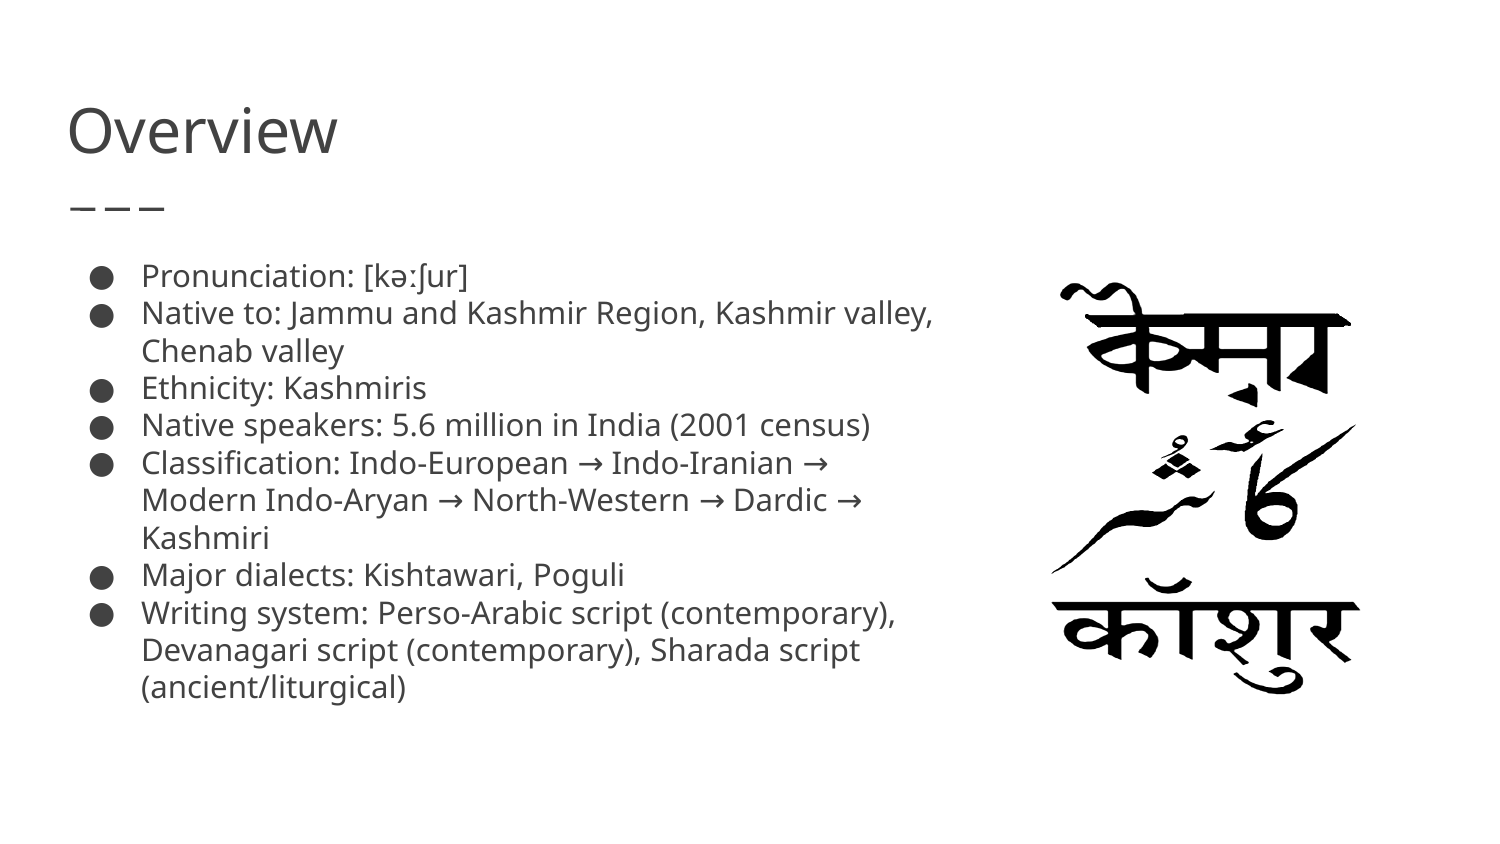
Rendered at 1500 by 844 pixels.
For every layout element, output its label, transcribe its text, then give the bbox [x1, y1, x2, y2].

list Pronunciation: [kəːʃur] Native to: Jammu and Kashmir Region, Kashmir valley, Chenab valley Ethnicity: Kashmiris Native speakers: 5.6 million in India (2001 census) Classification: Indo-European → Indo-Iranian → Modern Indo-Aryan → North-Western → Dardic → Kashmiri Major dialects: Kishtawari, Poguli Writing system: Perso-Arabic script (contemporary), Devanagari script (contemporary), Sharada script (ancient/liturgical) [51, 240, 966, 750]
picture [1040, 278, 1370, 698]
title Overview [51, 61, 1449, 182]
